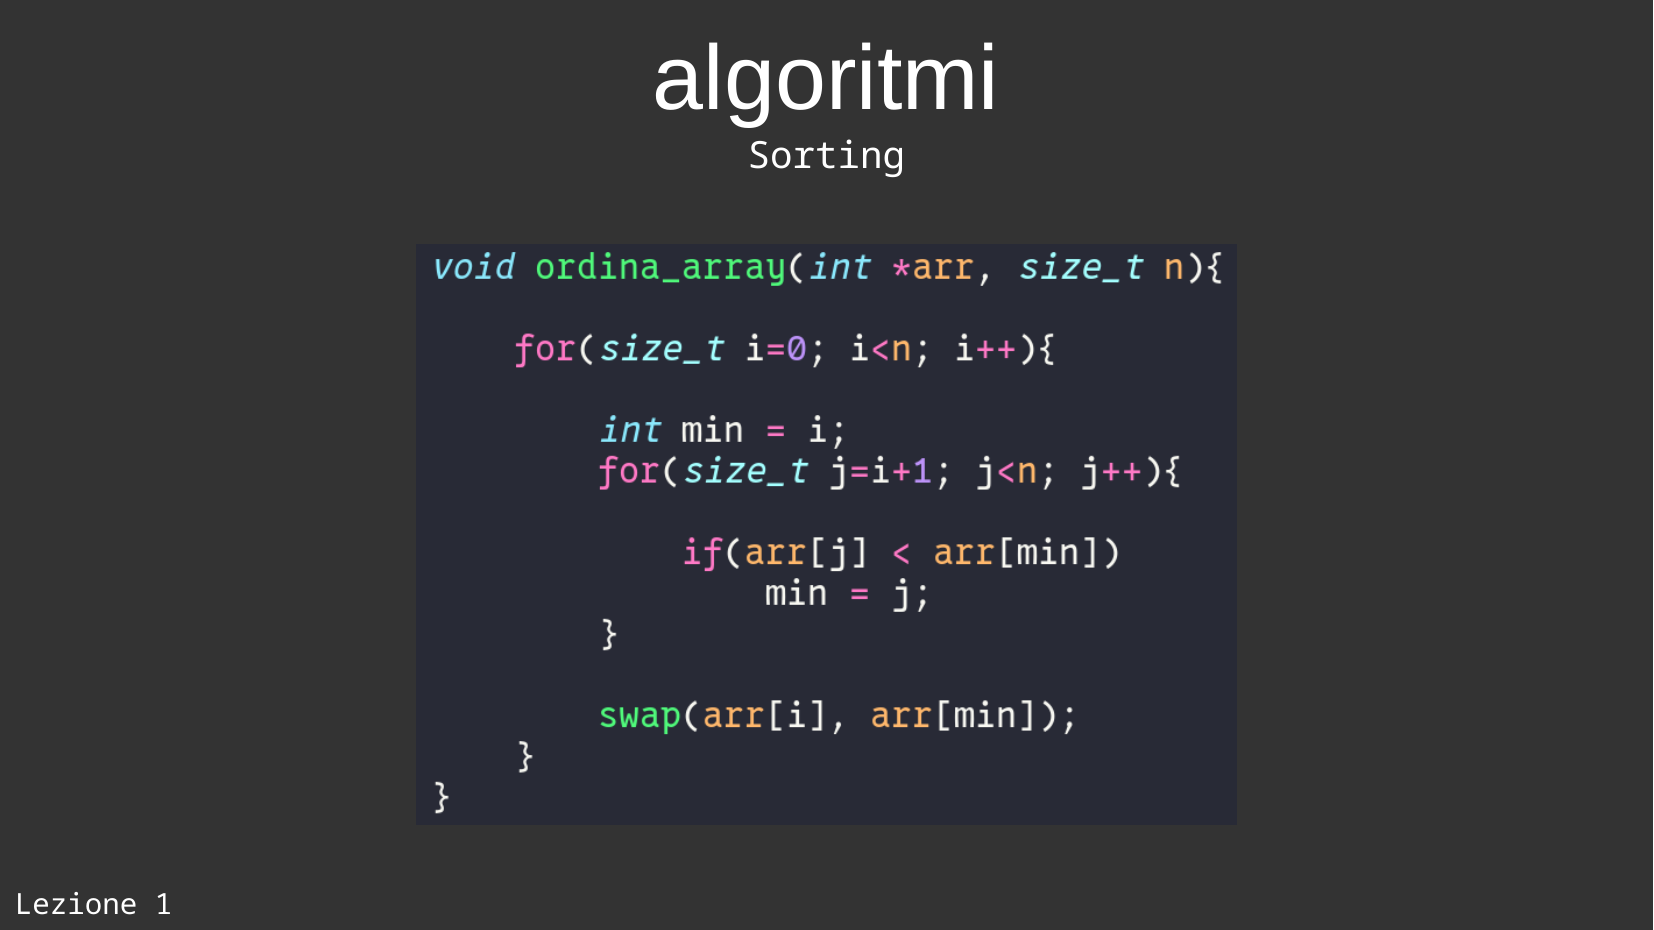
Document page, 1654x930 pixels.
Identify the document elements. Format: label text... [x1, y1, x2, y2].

picture [416, 244, 1237, 826]
title algoritmi [82, 0, 1571, 156]
text_box Lezione 1 [0, 875, 188, 930]
text_box Sorting [732, 121, 921, 188]
